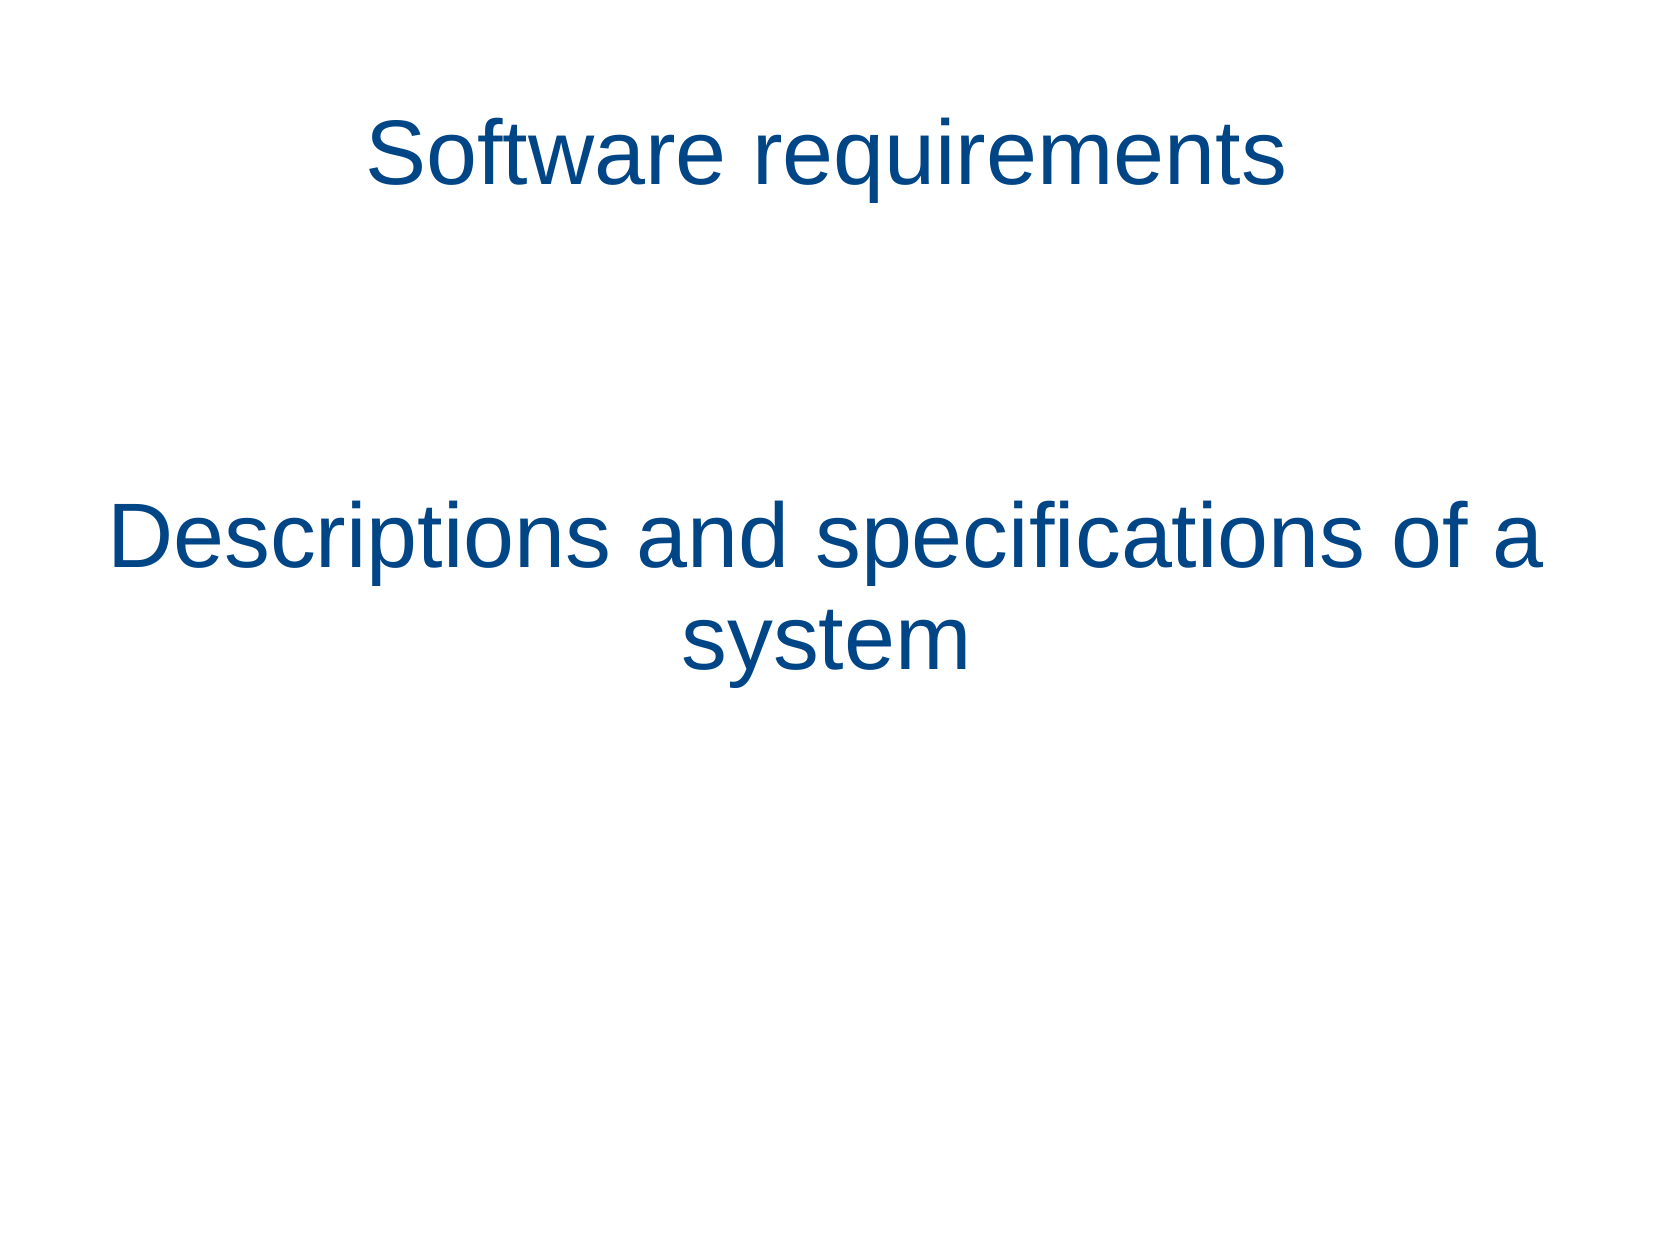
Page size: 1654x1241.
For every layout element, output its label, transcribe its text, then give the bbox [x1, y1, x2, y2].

title Software requirements [82, 49, 1571, 257]
subtitle Descriptions and specifications of a system [82, 290, 1571, 1010]
